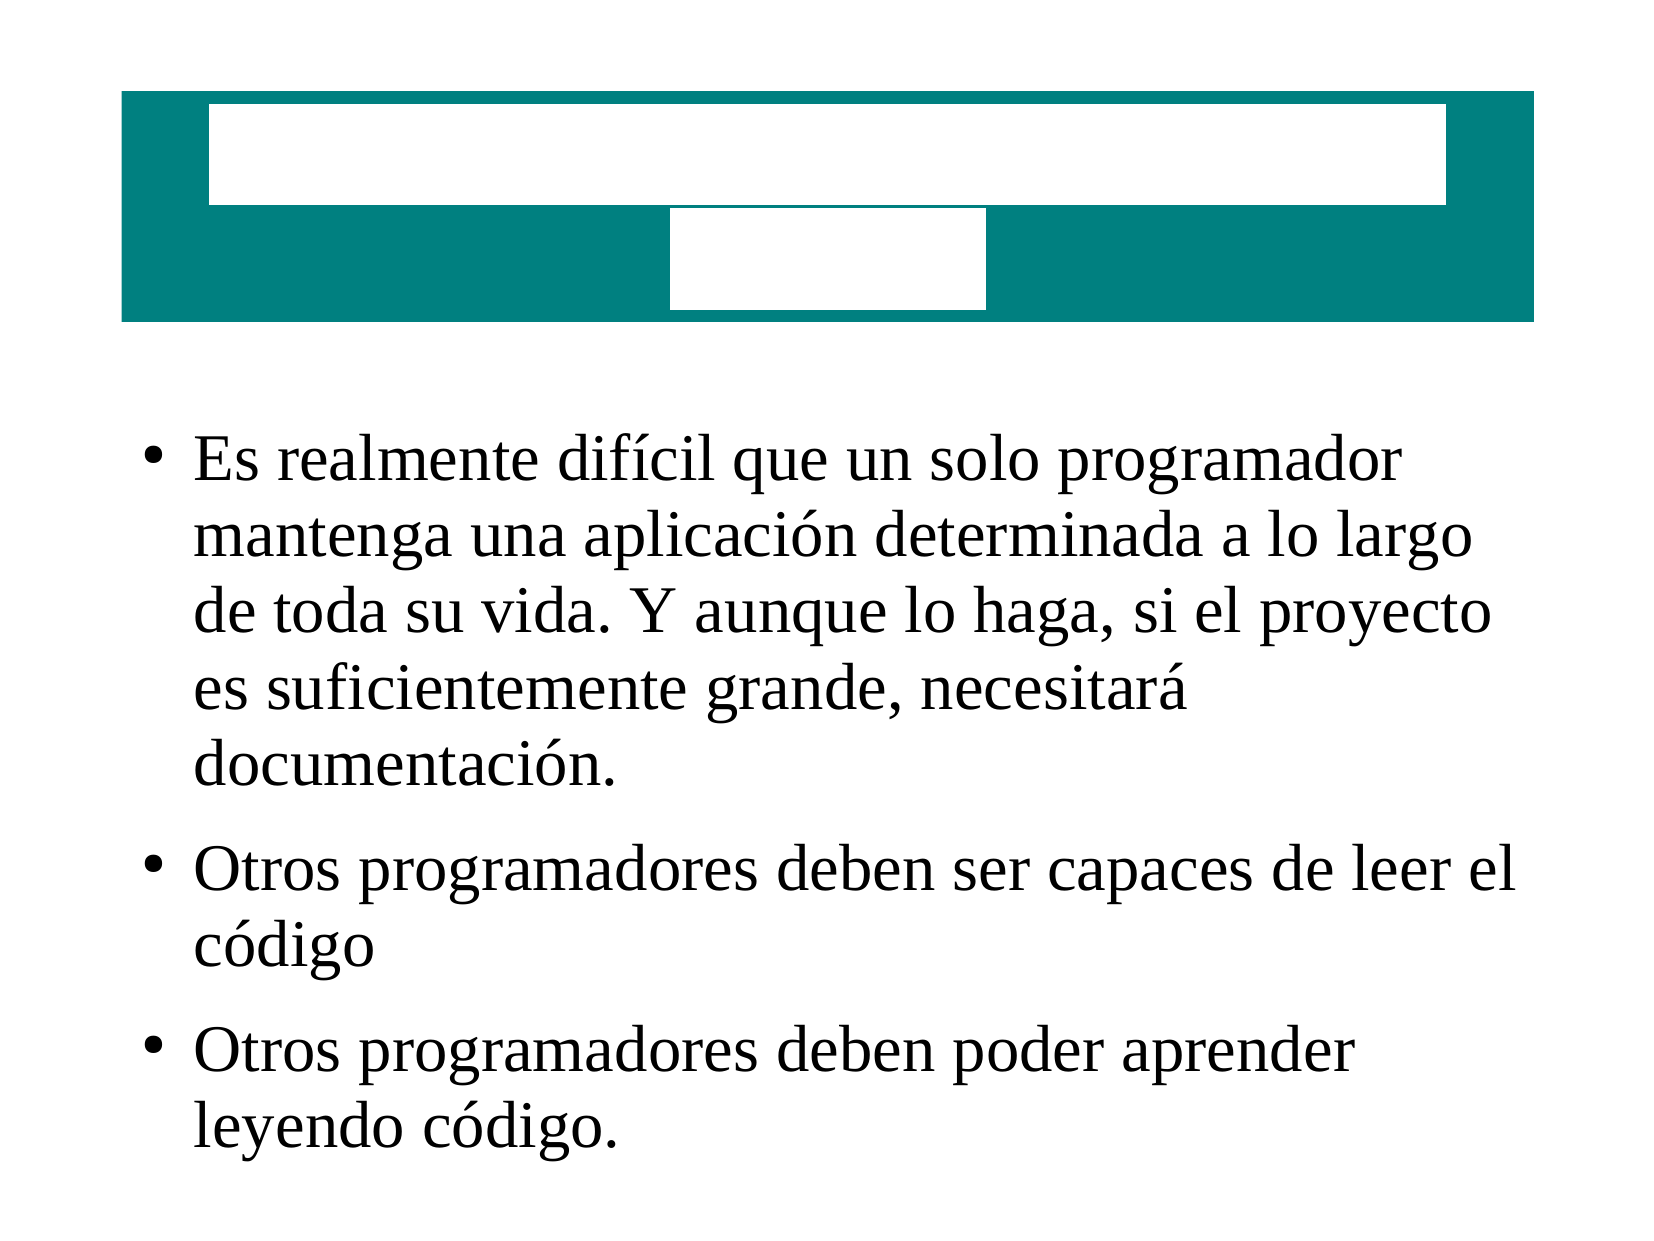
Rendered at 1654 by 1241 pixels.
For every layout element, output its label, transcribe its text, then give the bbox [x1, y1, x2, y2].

title Introducción (II): Manteniendo el software [121, 91, 1534, 322]
list Es realmente difícil que un solo programador mantenga una aplicación determinada a lo largo de toda su vida. Y aunque lo haga, si el proyecto es suficientemente grande, necesitará documentación. Otros programadores deben ser capaces de leer el código Otros programadores deben poder aprender leyendo código. [124, 420, 1537, 1178]
